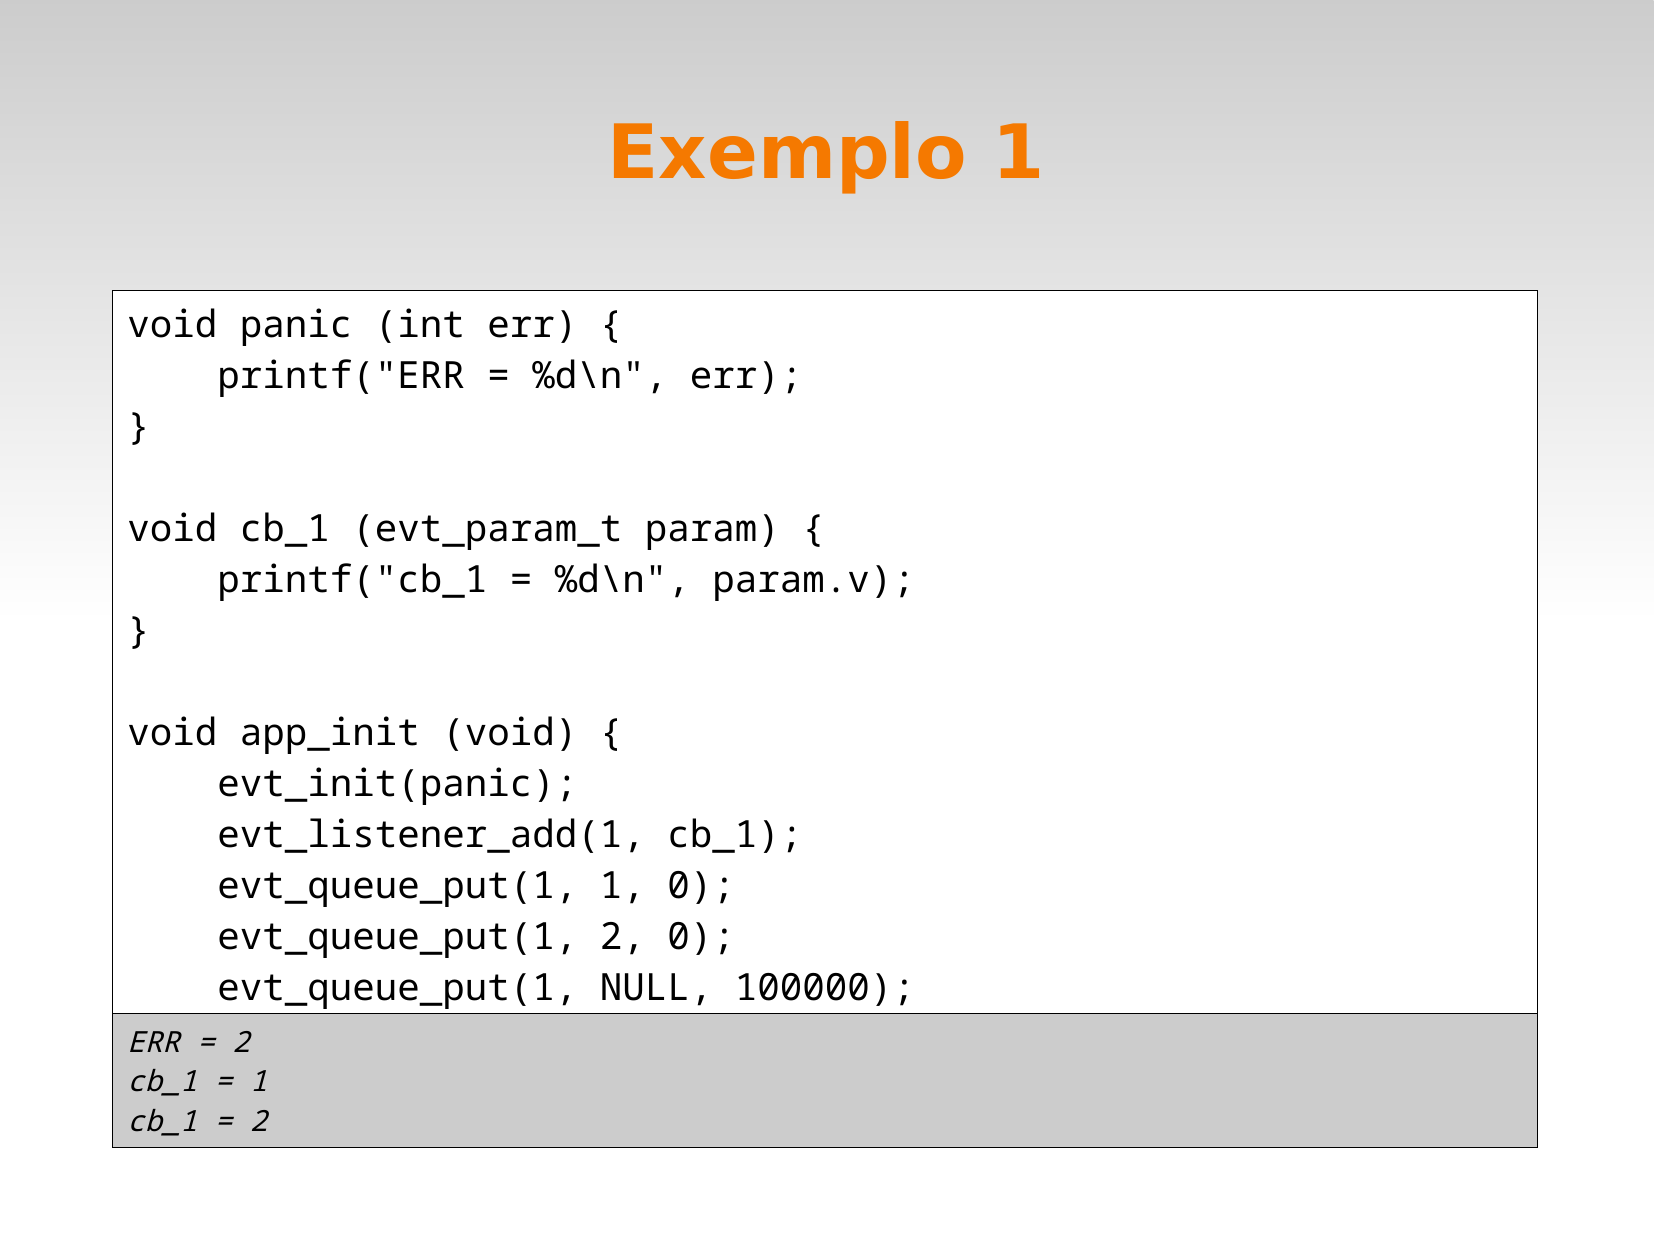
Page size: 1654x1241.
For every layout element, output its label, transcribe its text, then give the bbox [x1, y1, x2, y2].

text_box void panic (int err) { printf("ERR = %d\n", err); } void cb_1 (evt_param_t param) { printf("cb_1 = %d\n", param.v); } void app_init (void) { evt_init(panic); evt_listener_add(1, cb_1); evt_queue_put(1, 1, 0); evt_queue_put(1, 2, 0); evt_queue_put(1, NULL, 100000); } [112, 290, 1538, 958]
title Exemplo 1 [82, 49, 1571, 257]
text_box ERR = 2 cb_1 = 1 cb_1 = 2 [112, 1013, 1538, 1131]
